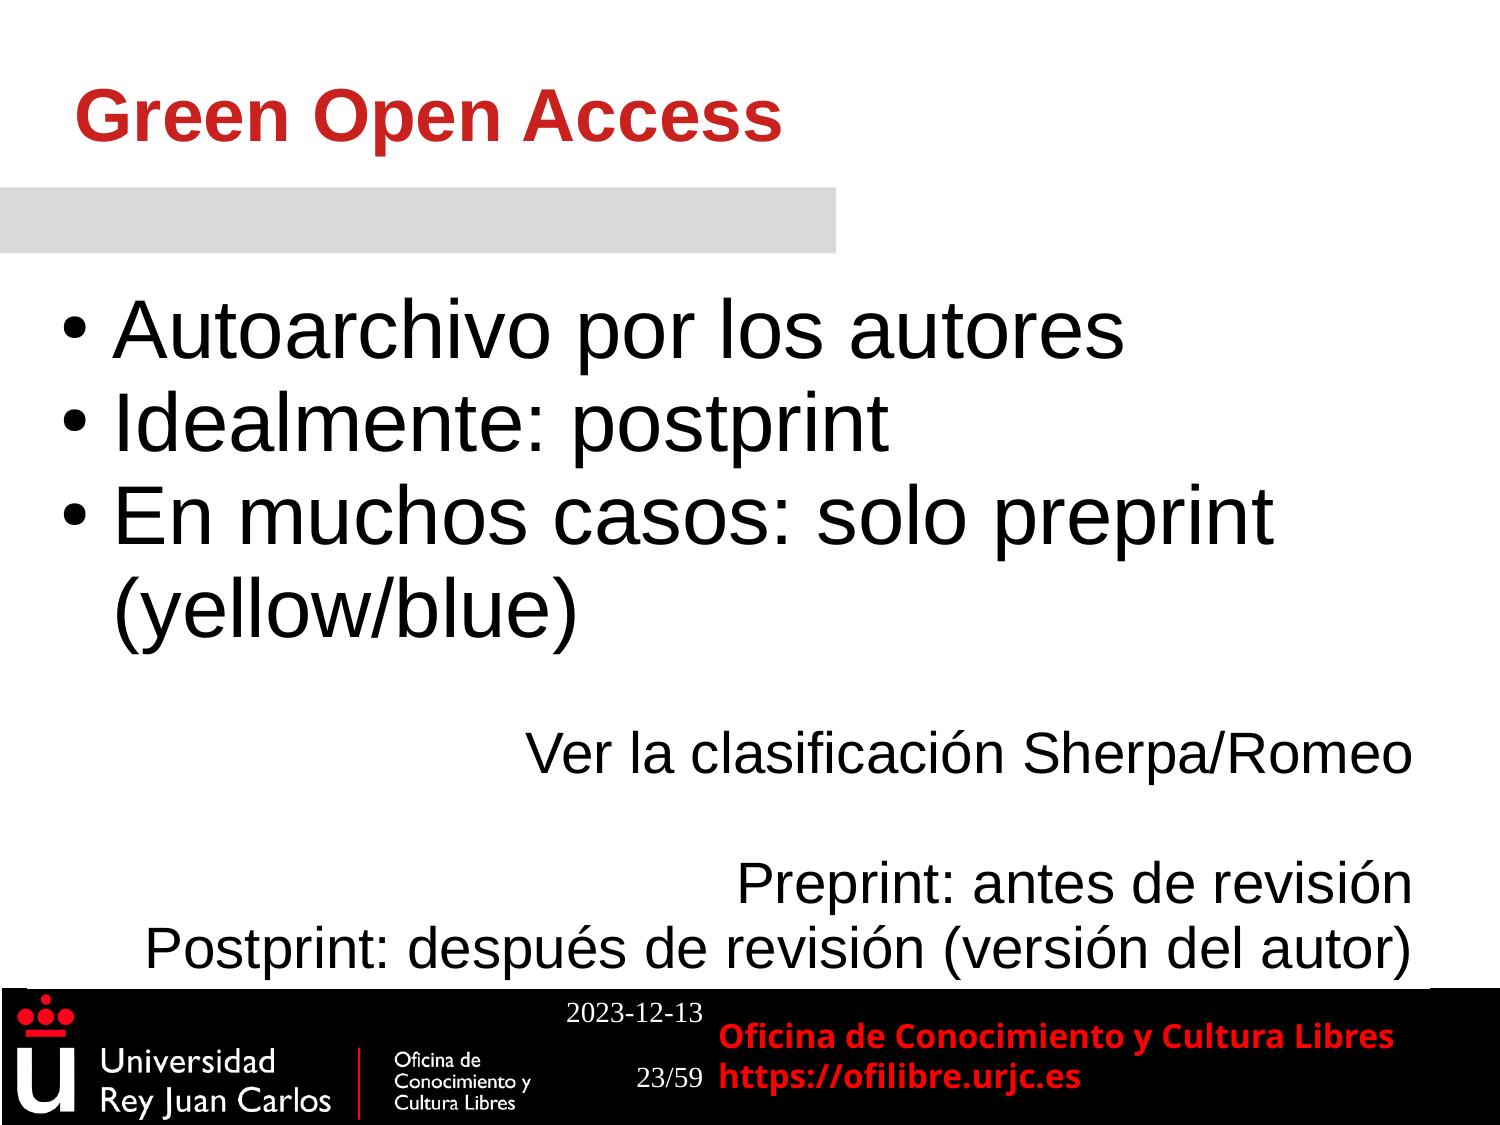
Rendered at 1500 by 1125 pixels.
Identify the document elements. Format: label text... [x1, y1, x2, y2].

text_box Green Open Access [60, 66, 991, 249]
title [75, 7, 1425, 196]
picture [17, 994, 531, 1120]
text_box Autoarchivo por los autores Idealmente: postprint En muchos casos: solo preprint (yellow/blue) Ver la clasificación Sherpa/Romeo Preprint: antes de revisión Postprint: después de revisión (versión del autor) [27, 276, 1430, 989]
